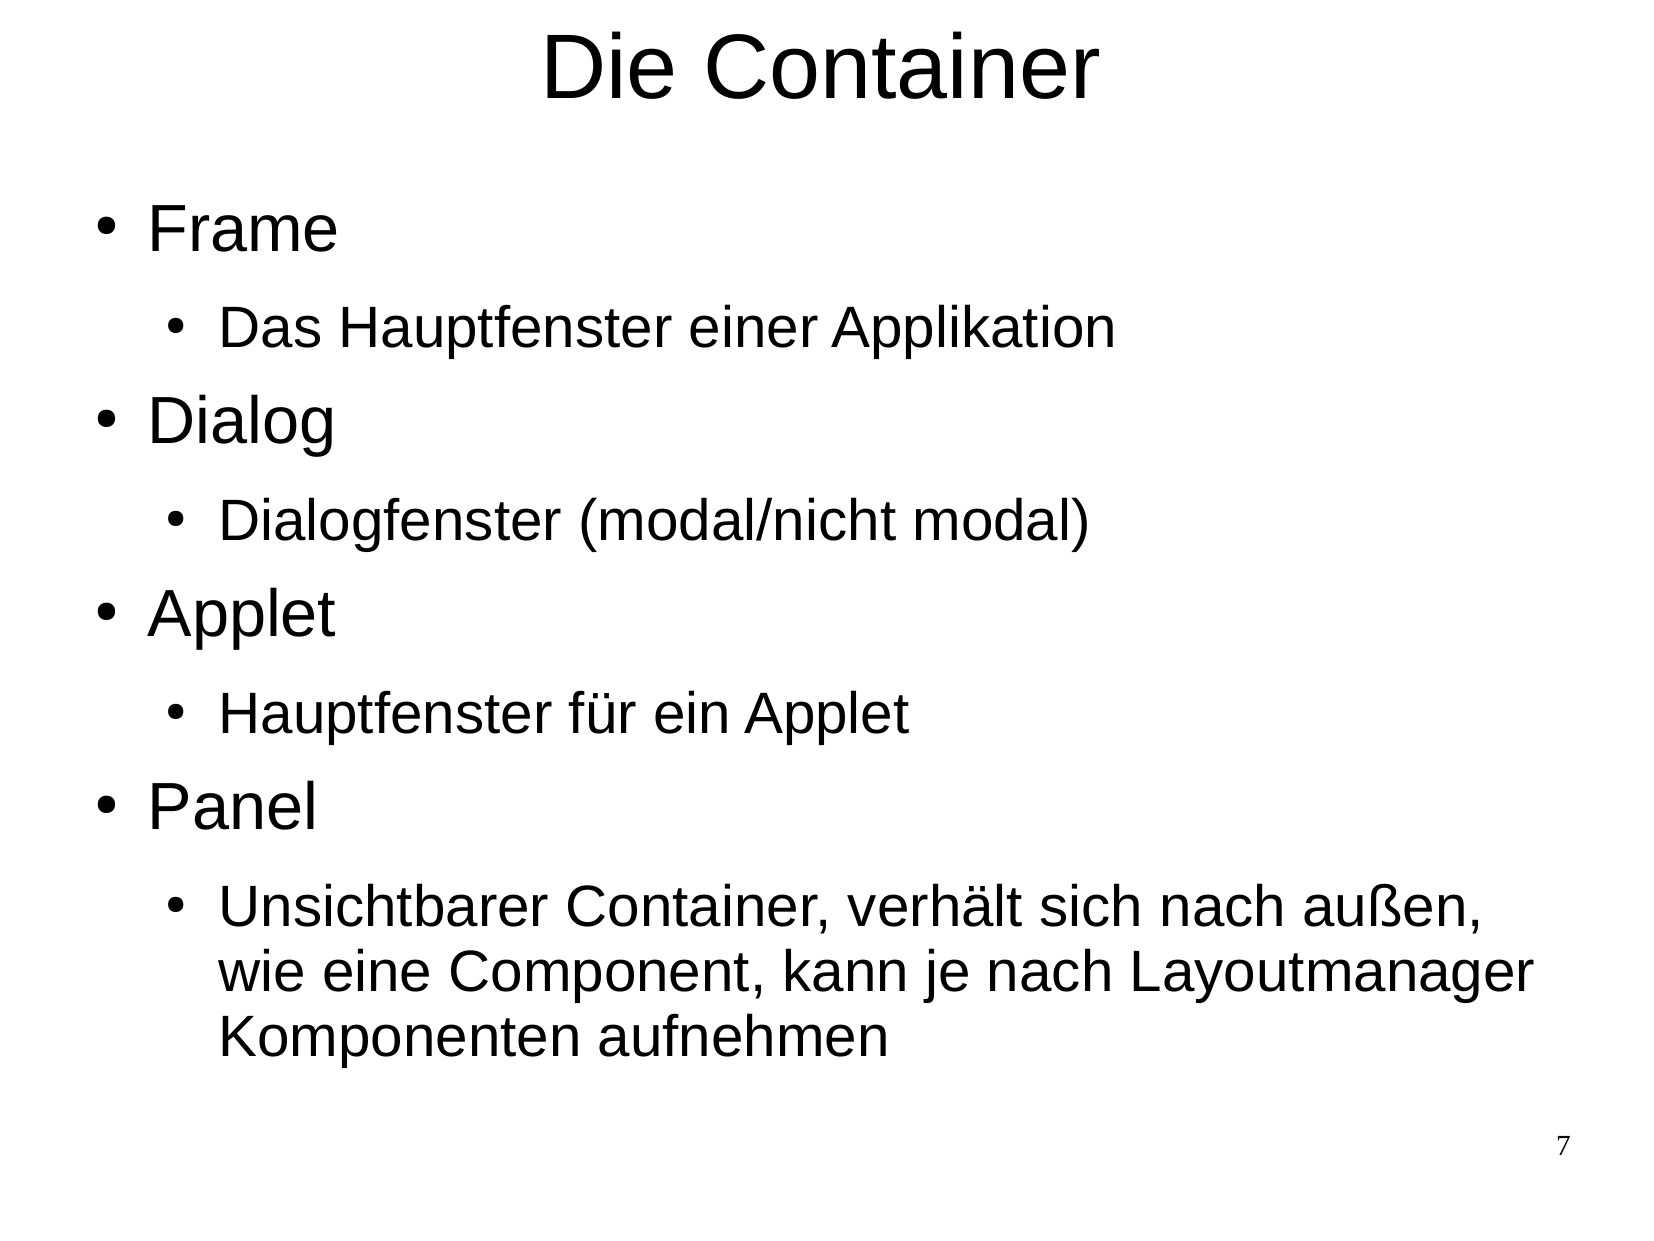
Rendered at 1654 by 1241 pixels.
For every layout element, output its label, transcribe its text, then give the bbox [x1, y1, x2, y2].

list Frame Das Hauptfenster einer Applikation Dialog Dialogfenster (modal/nicht modal) Applet Hauptfenster für ein Applet Panel Unsichtbarer Container, verhält sich nach außen, wie eine Component, kann je nach Layoutmanager Komponenten aufnehmen [76, 190, 1565, 1152]
title Die Container [76, 15, 1565, 119]
